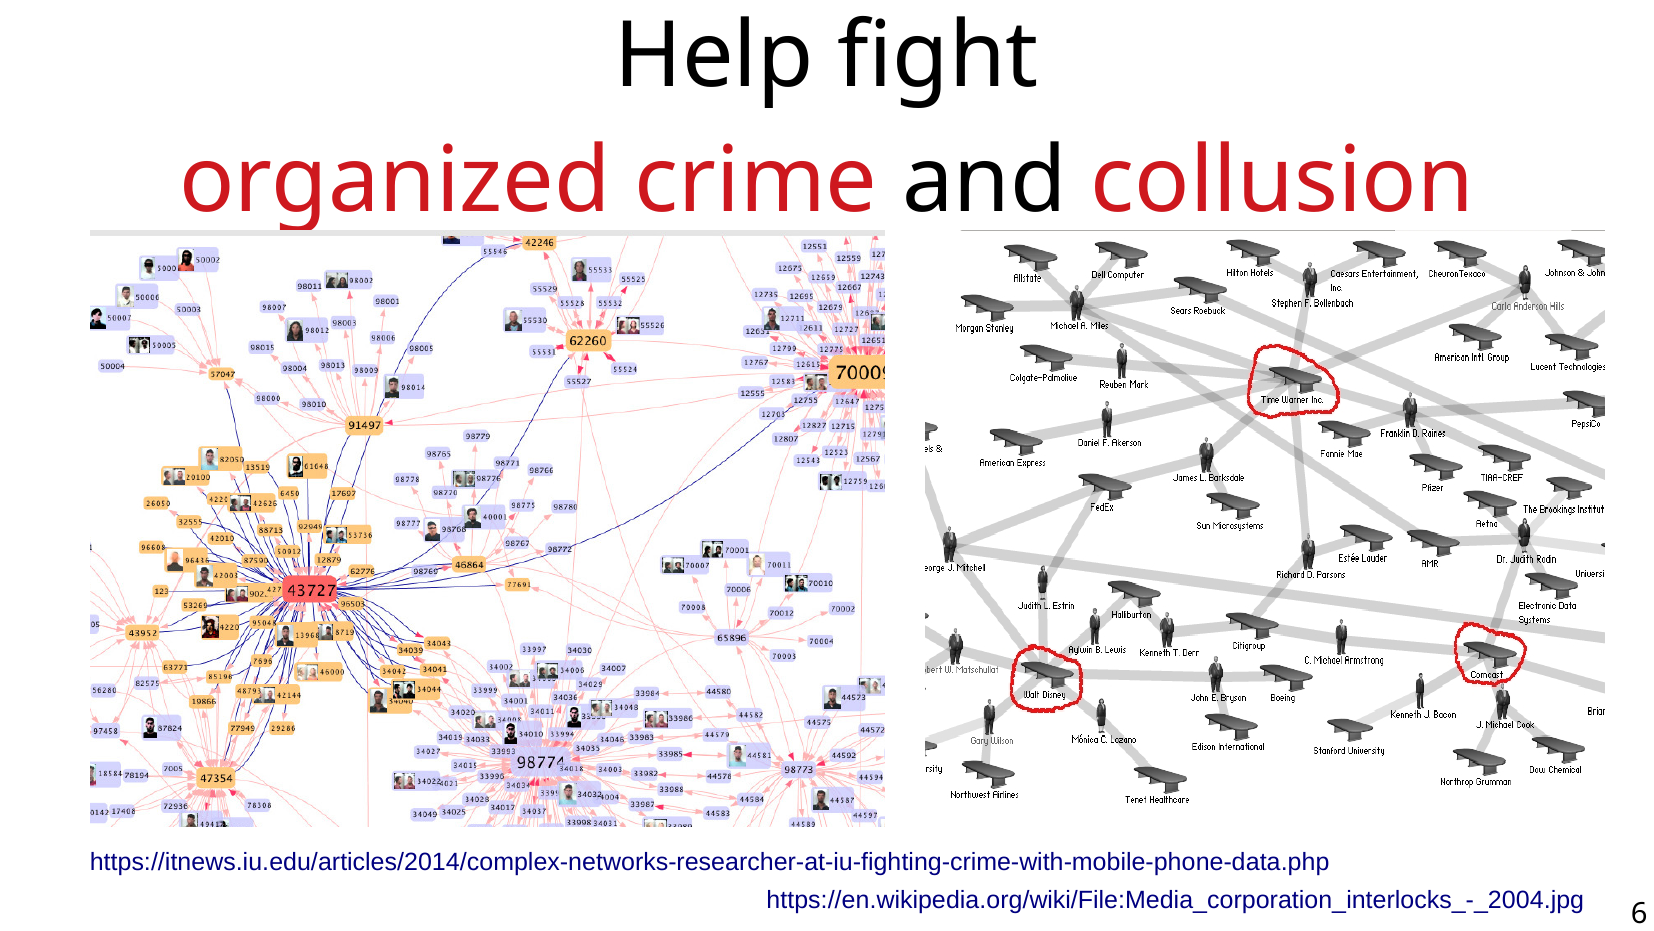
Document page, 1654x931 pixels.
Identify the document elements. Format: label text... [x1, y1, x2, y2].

text_box https://en.wikipedia.org/wiki/File:Media_corporation_interlocks_-_2004.jpg [751, 878, 1606, 929]
picture [925, 230, 1606, 813]
title Help fight organized crime and collusion [0, 1, 1654, 226]
picture [90, 230, 886, 827]
text_box https://itnews.iu.edu/articles/2014/complex-networks-researcher-at-iu-fighting-crime-with-mobile-phone-data.php [75, 840, 1399, 883]
